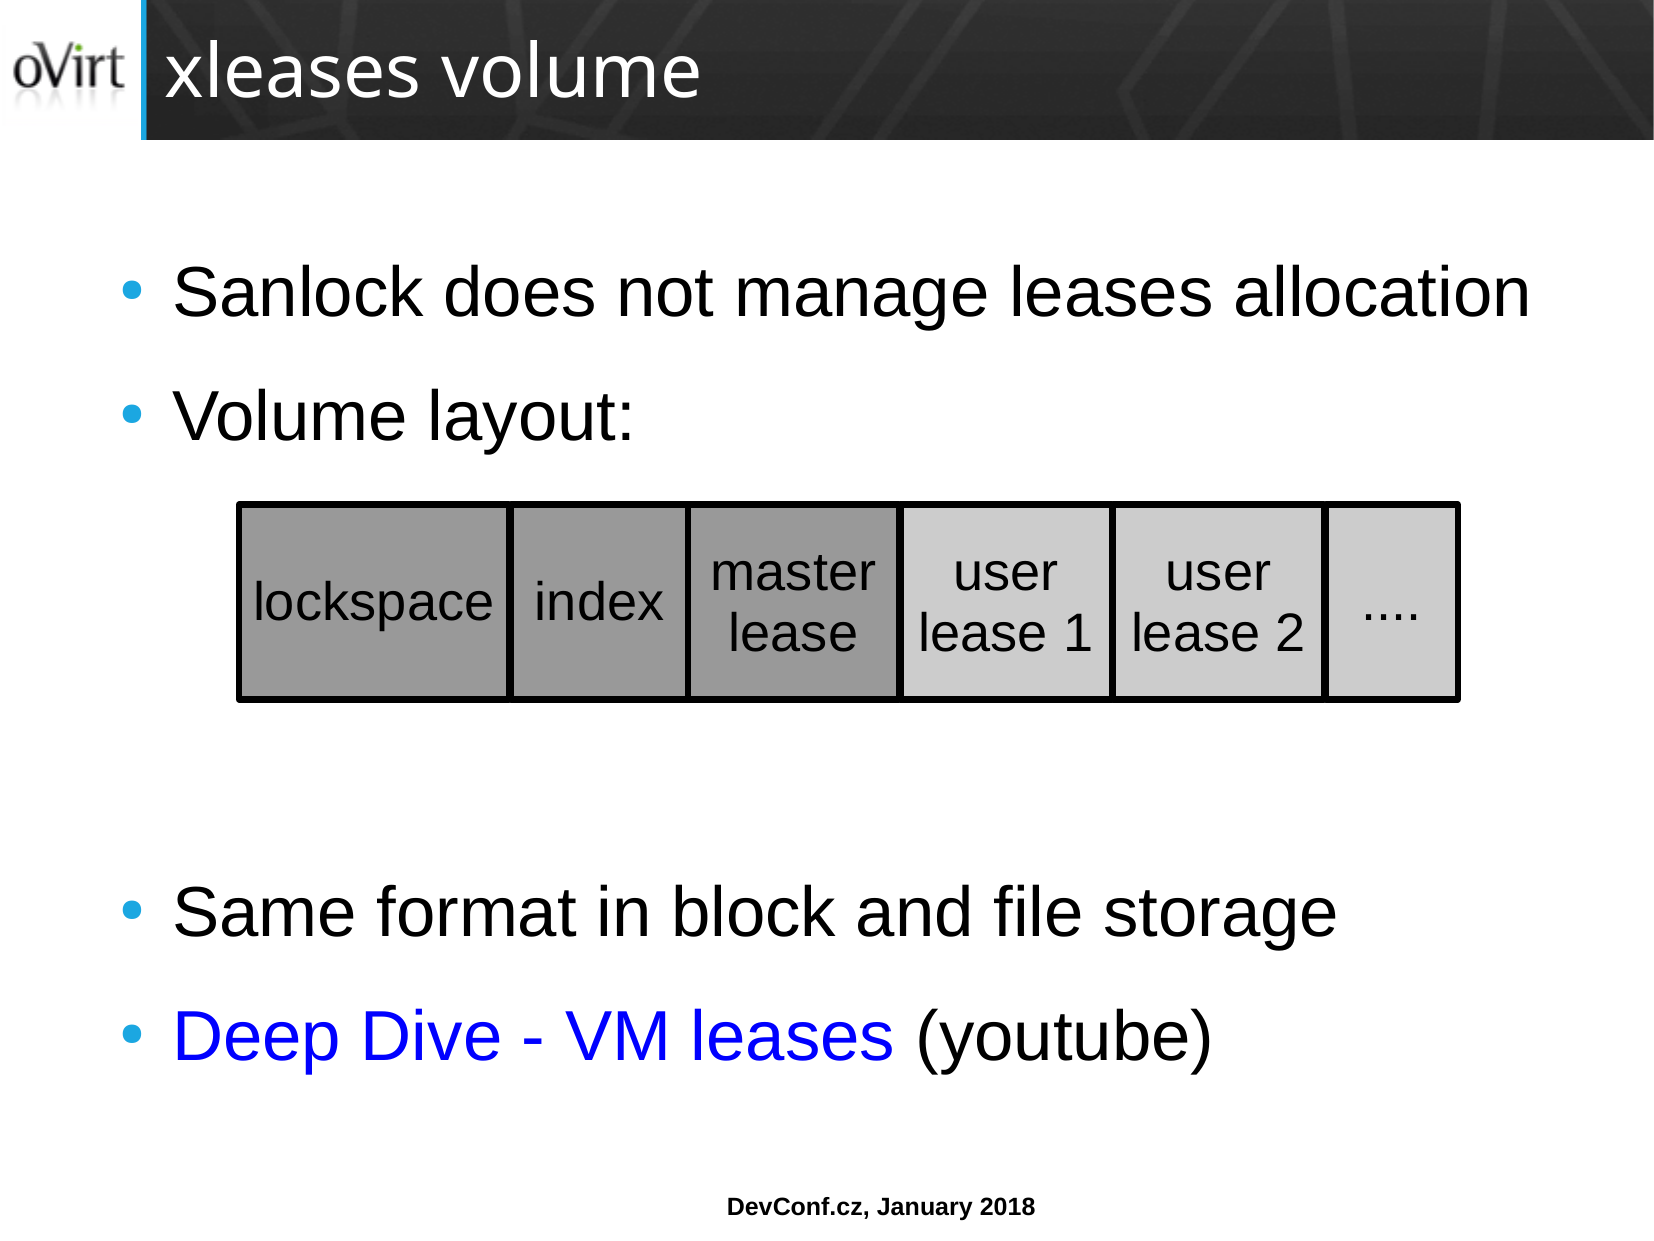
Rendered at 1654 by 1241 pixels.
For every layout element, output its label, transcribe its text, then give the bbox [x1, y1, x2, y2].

text_box .... [1325, 504, 1458, 700]
text_box user lease 1 [900, 504, 1112, 700]
title xleases volume [164, 11, 1653, 126]
text_box user lease 2 [1113, 504, 1325, 700]
text_box master lease [687, 504, 900, 700]
text_box index [510, 504, 687, 700]
text_box lockspace [239, 504, 510, 700]
picture [0, 0, 1654, 140]
text_box Sanlock does not manage leases allocation Volume layout: Same format in block and file storage Deep Dive - VM leases (youtube) [86, 244, 1576, 996]
